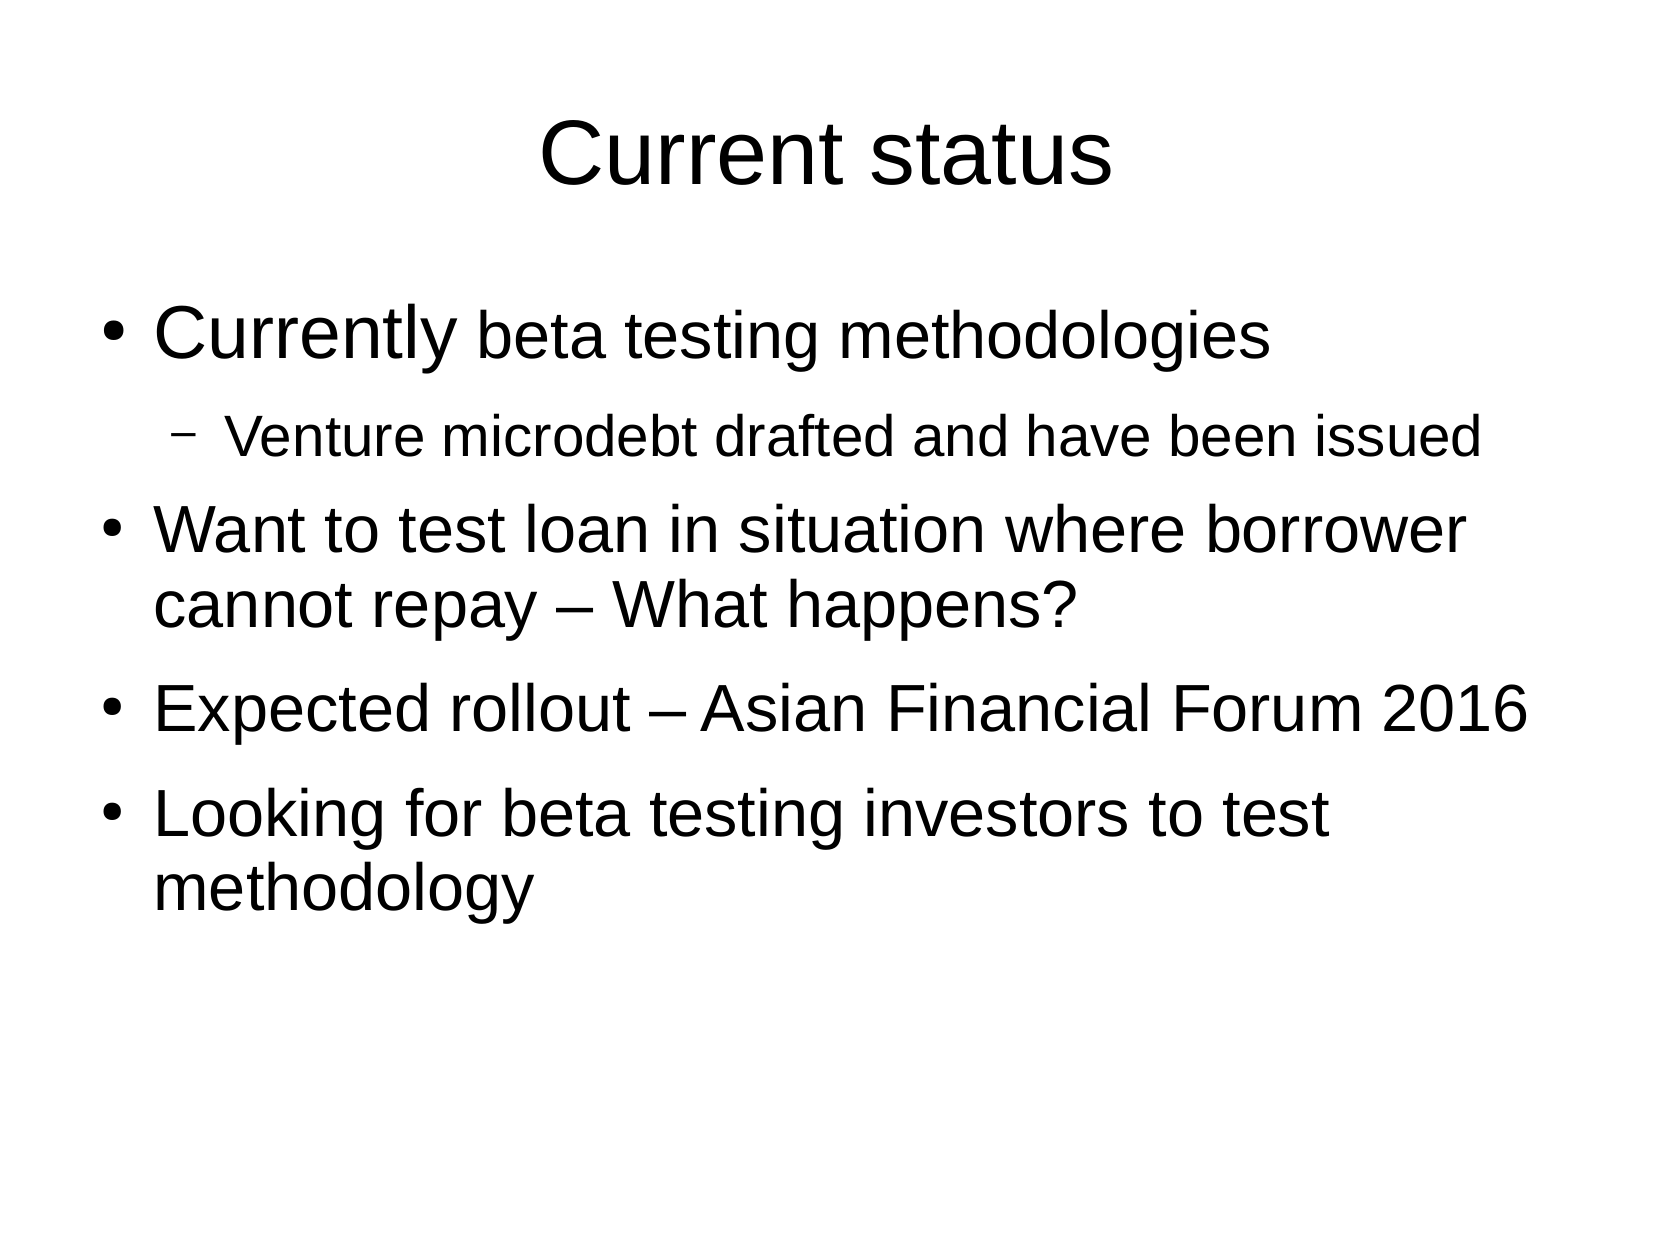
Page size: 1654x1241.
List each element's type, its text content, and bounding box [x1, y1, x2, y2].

title Current status [82, 49, 1571, 257]
list Currently beta testing methodologies Venture microdebt drafted and have been issued Want to test loan in situation where borrower cannot repay – What happens? Expected rollout – Asian Financial Forum 2016 Looking for beta testing investors to test methodology [82, 290, 1571, 1010]
